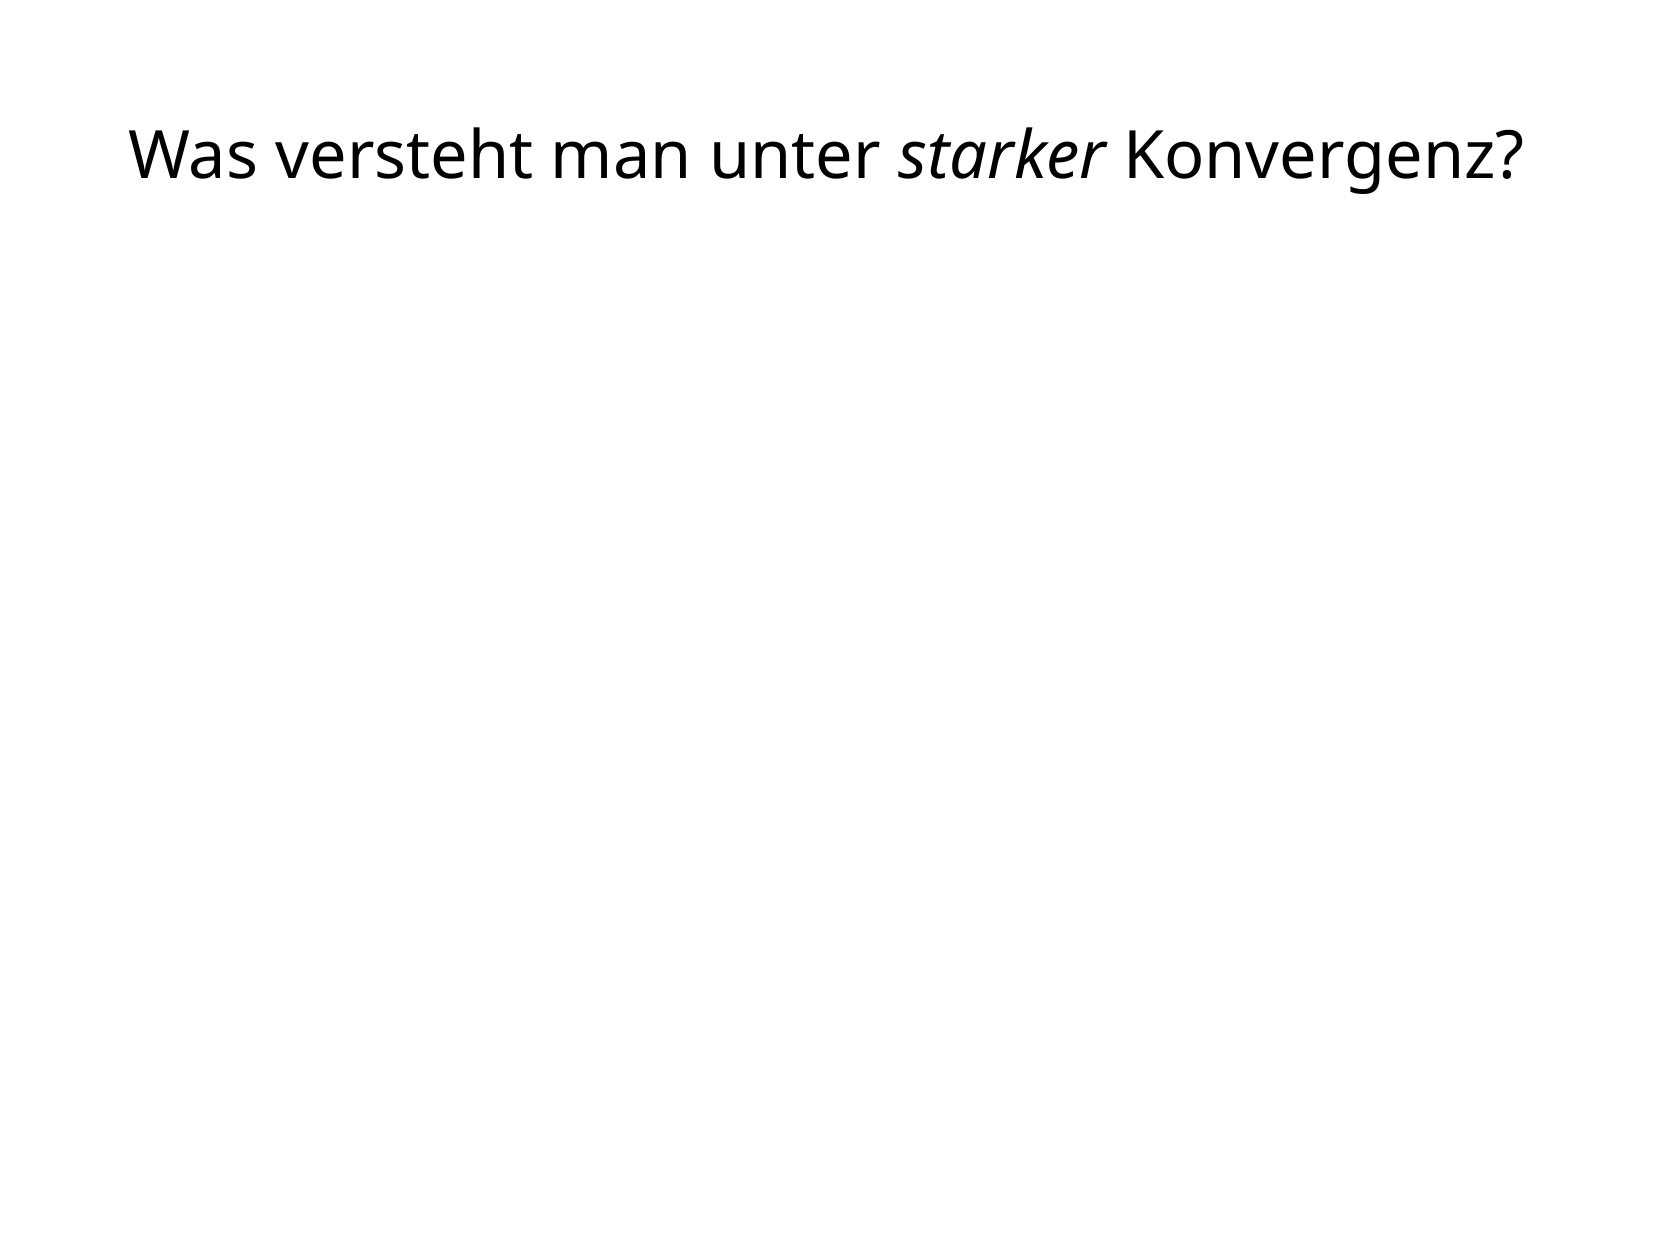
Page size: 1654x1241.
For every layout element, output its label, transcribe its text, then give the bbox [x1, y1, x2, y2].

title Was versteht man unter starker Konvergenz? [82, 49, 1571, 257]
